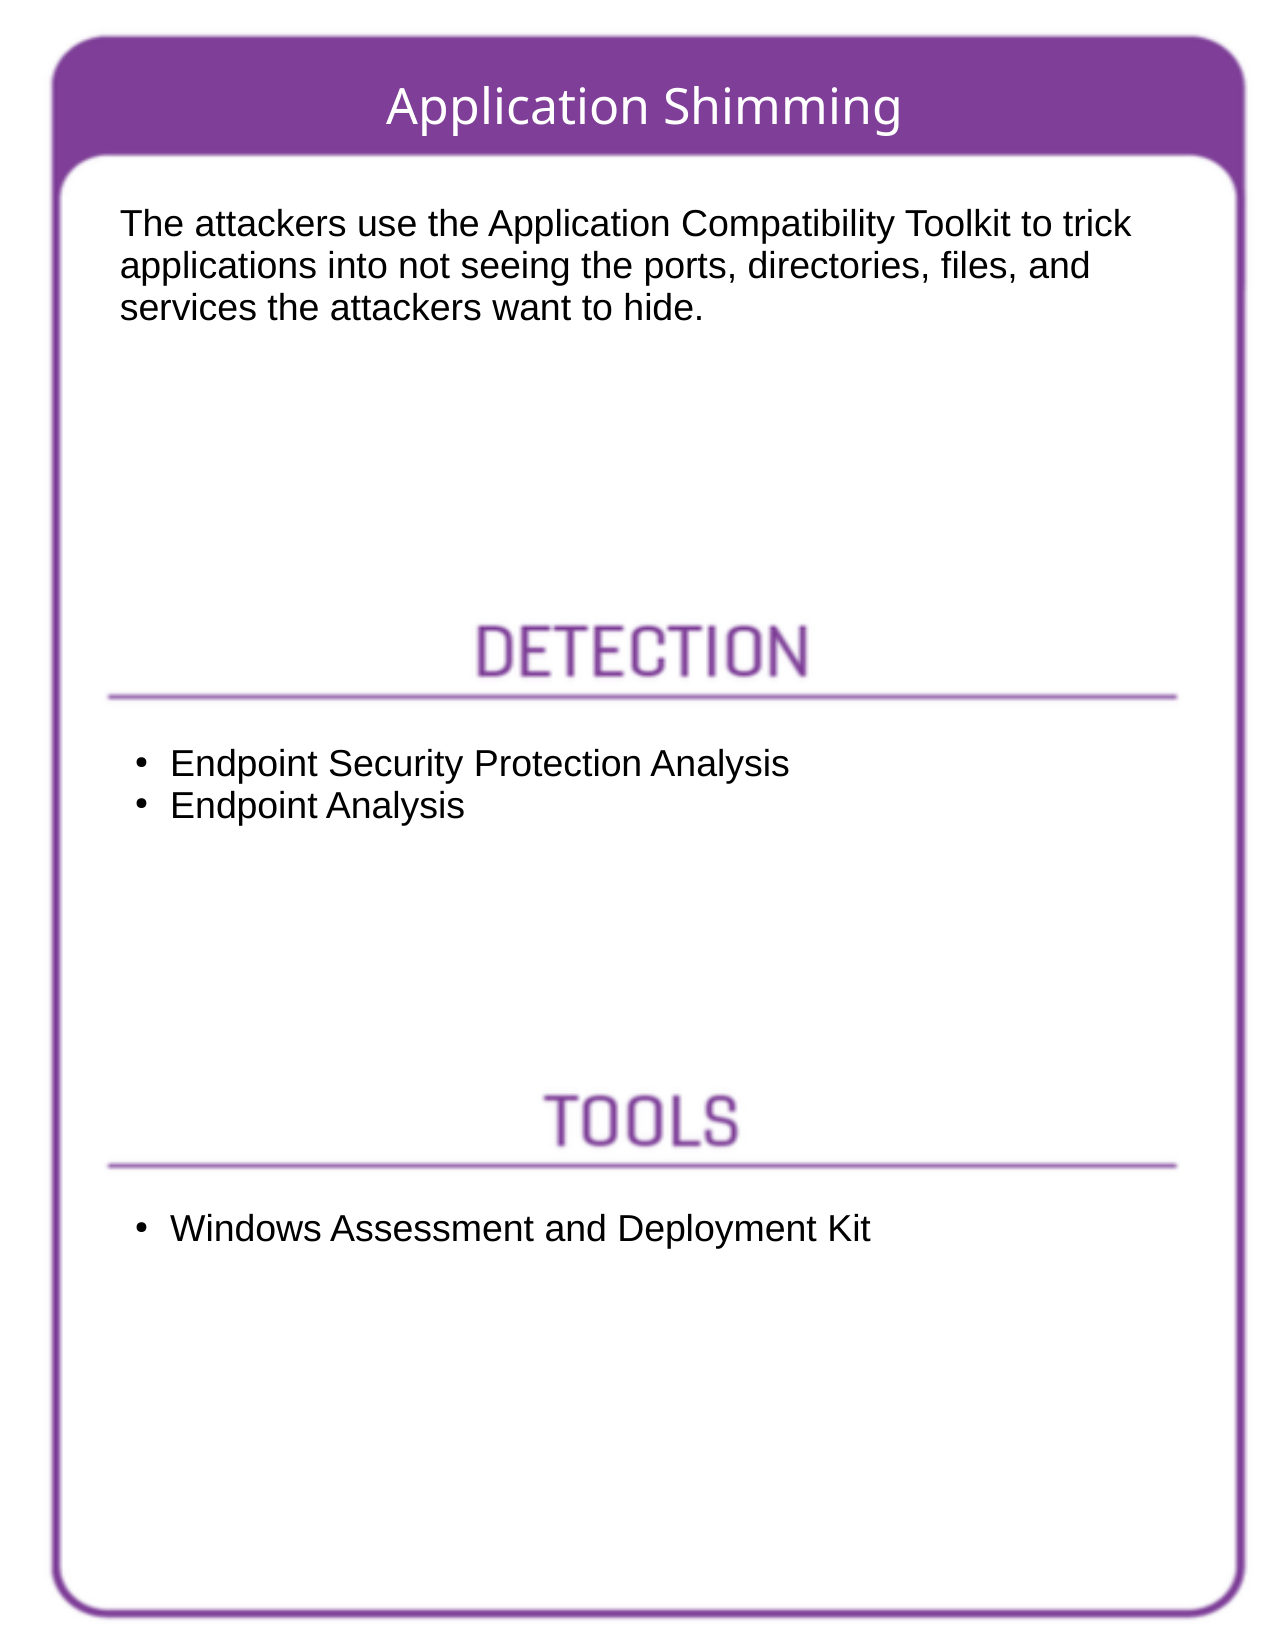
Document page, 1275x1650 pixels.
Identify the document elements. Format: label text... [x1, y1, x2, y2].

text_box Windows Assessment and Deployment Kit [119, 1199, 1170, 1346]
text_box Endpoint Security Protection Analysis Endpoint Analysis [119, 734, 1155, 839]
text_box The attackers use the Application Compatibility Toolkit to trick applications into not seeing the ports, directories, files, and services the attackers want to hide. [104, 194, 1185, 336]
picture [2, 0, 1275, 1650]
text_box Application Shimming [89, 54, 1200, 156]
